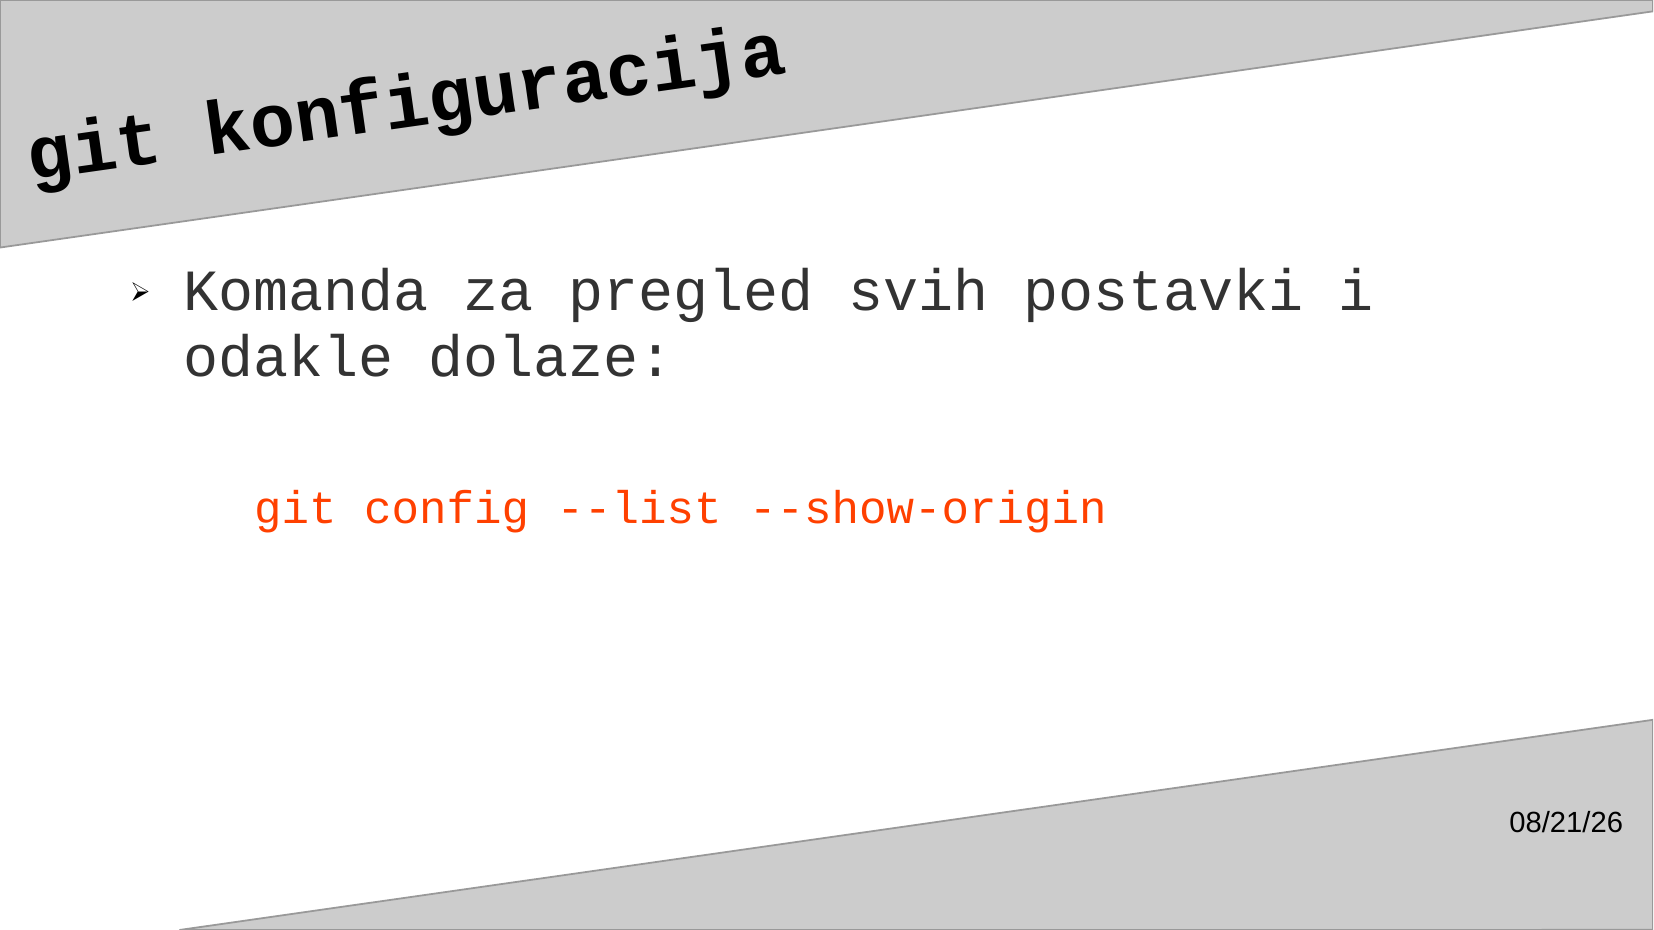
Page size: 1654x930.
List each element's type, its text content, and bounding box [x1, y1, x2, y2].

list Komanda za pregled svih postavki i odakle dolaze: git config --list --show-origin [112, 262, 1493, 840]
title git konfiguracija [16, 0, 1501, 239]
